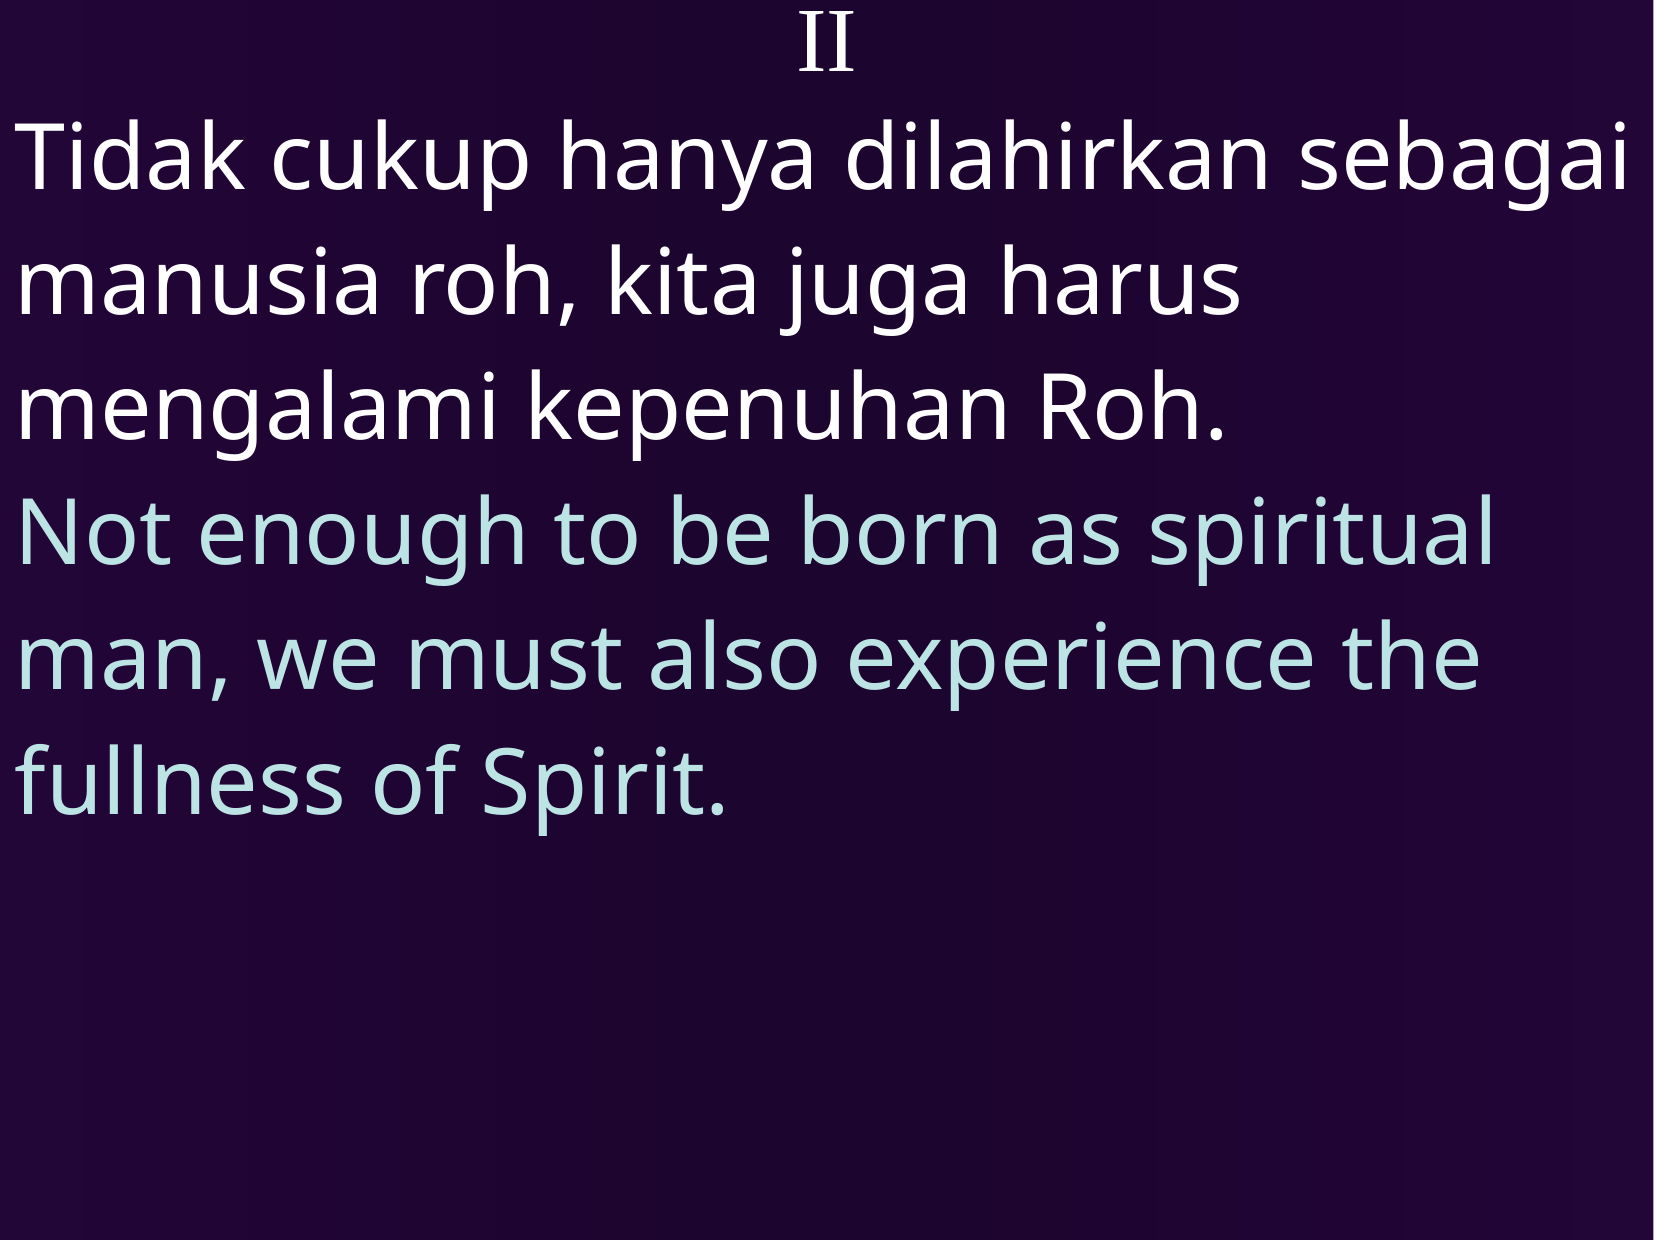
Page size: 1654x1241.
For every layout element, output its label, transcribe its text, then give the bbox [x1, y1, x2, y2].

text_box II Tidak cukup hanya dilahirkan sebagai manusia roh, kita juga harus mengalami kepenuhan Roh. Not enough to be born as spiritual man, we must also experience the fullness of Spirit. [0, 0, 1654, 1223]
